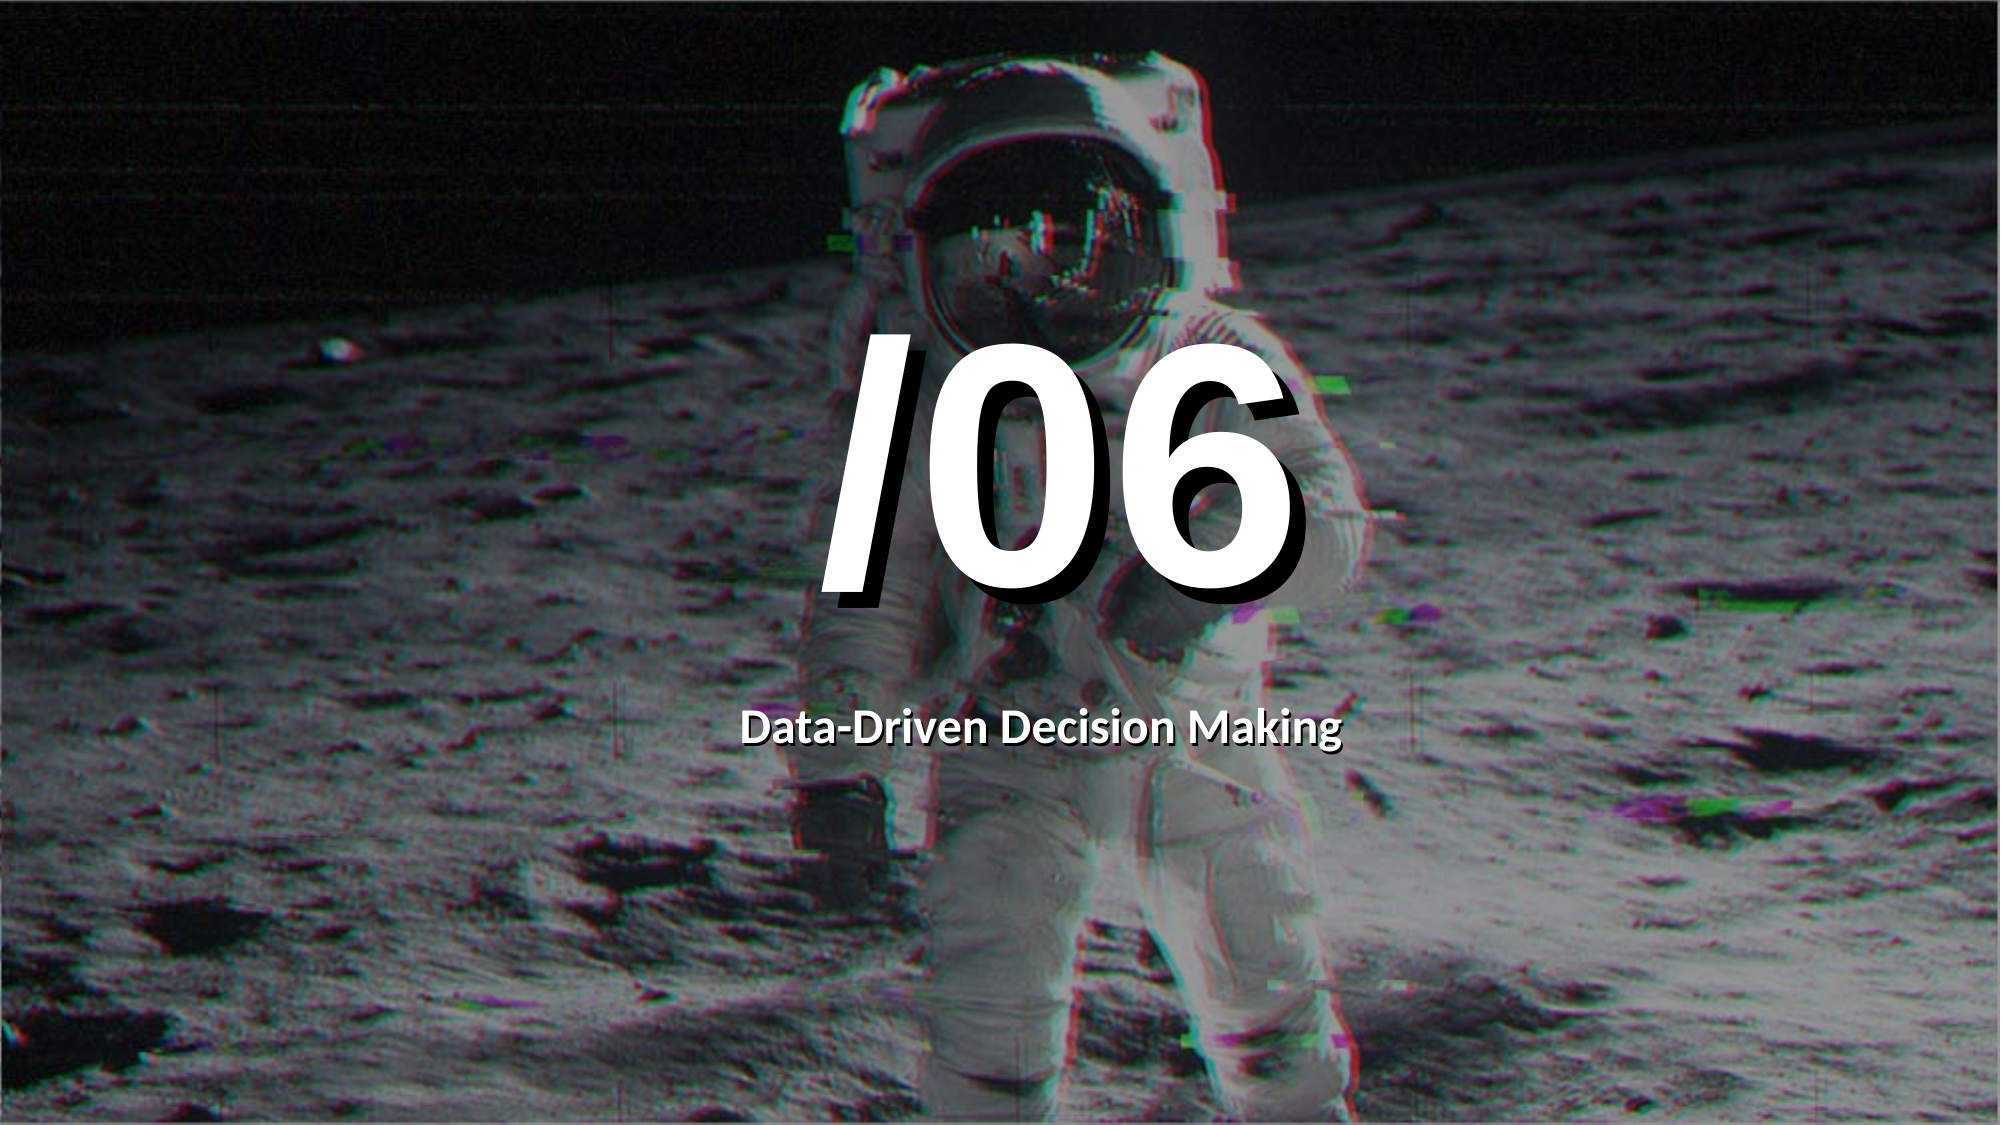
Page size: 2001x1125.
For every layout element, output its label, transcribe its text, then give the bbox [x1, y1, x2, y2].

title Data-Driven Decision Making [596, 693, 1486, 841]
text_box /06 [803, 231, 1351, 662]
picture [0, 0, 2000, 1125]
